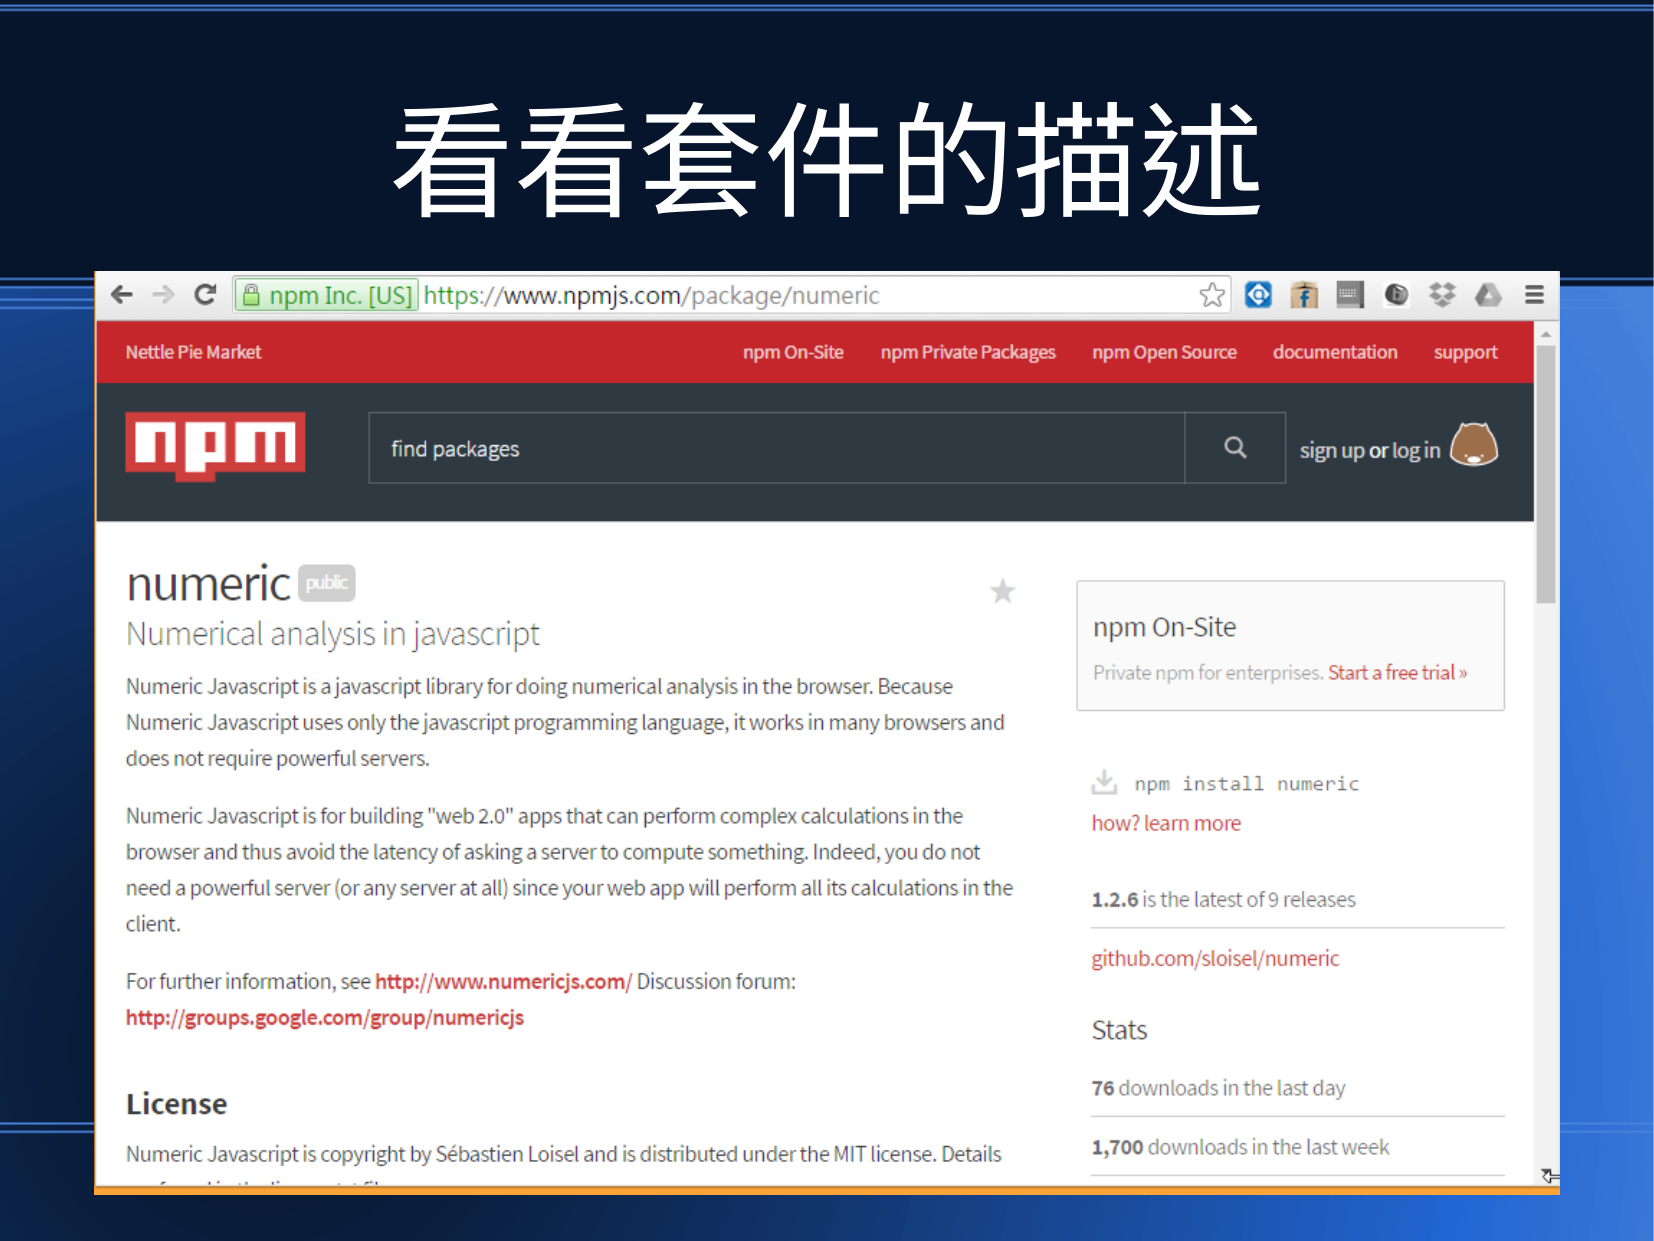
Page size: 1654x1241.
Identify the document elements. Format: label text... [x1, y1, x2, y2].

picture [0, 0, 1654, 1241]
title 看看套件的描述 [82, 49, 1571, 257]
